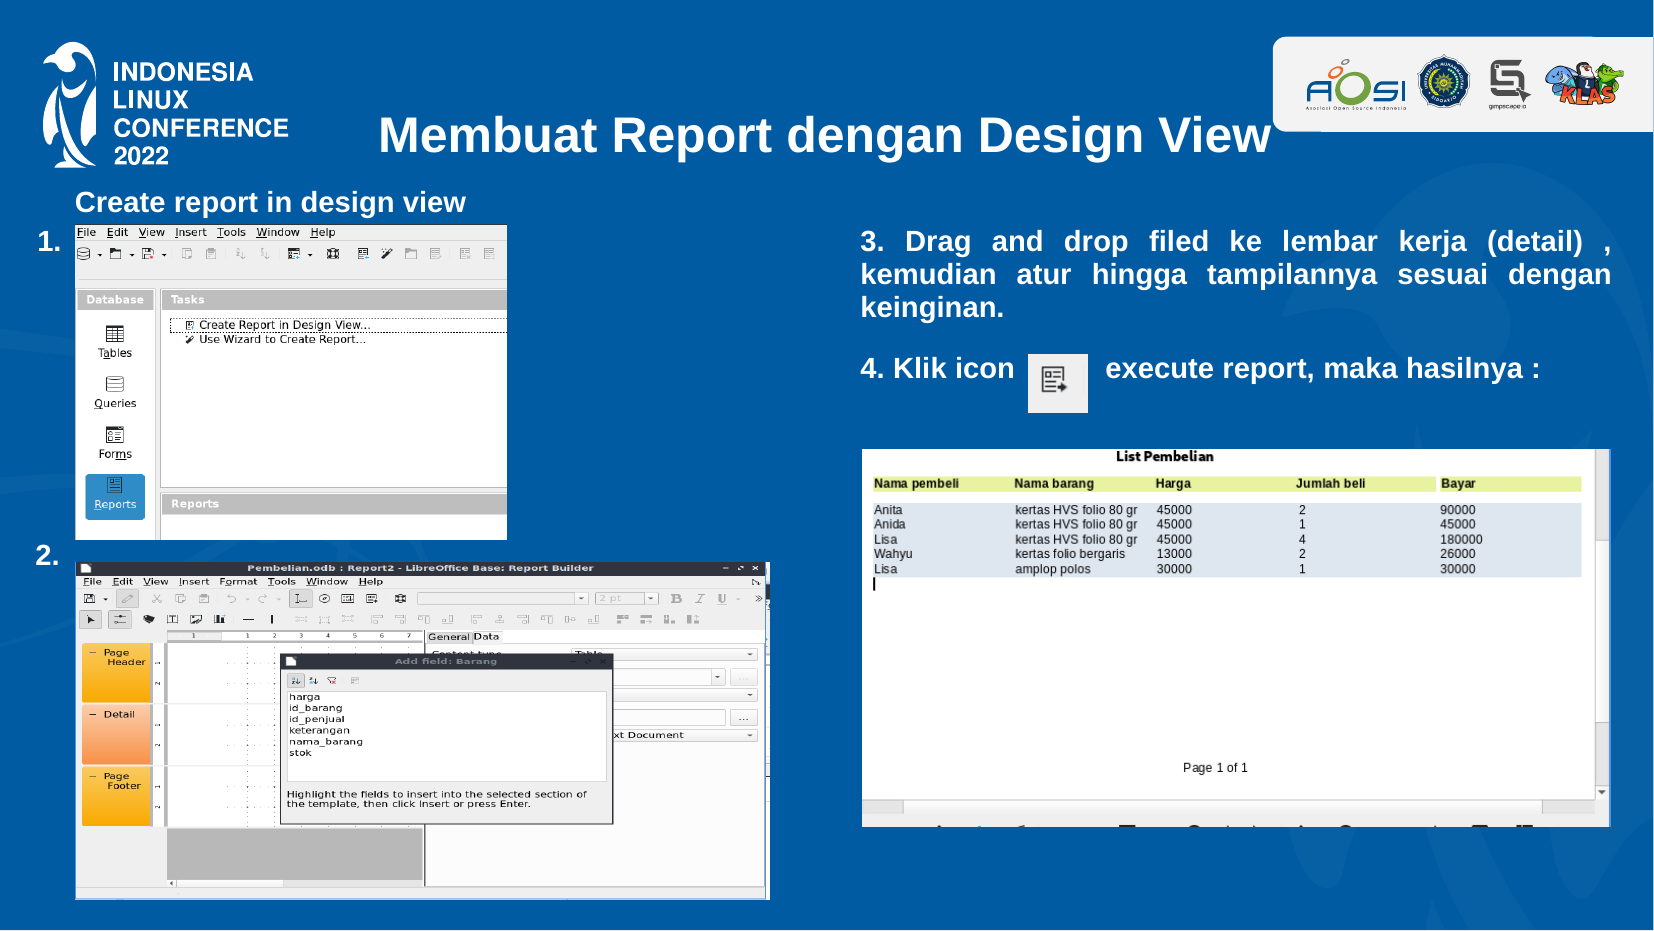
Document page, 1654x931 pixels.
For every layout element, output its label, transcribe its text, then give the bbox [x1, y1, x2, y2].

picture [1028, 354, 1088, 413]
picture [862, 449, 1611, 827]
text_box 3. Drag and drop filed ke lembar kerja (detail) , kemudian atur hingga tampilannya sesuai dengan keinginan. [825, 225, 1613, 324]
text_box 2. [0, 539, 638, 601]
picture [75, 562, 770, 901]
picture [1417, 54, 1471, 107]
text_box 4. Klik icon execute report, maka hasilnya : [825, 351, 1613, 446]
title Membuat Report dengan Design View [112, 107, 1538, 215]
picture [75, 286, 507, 540]
text_box Create report in design view [39, 186, 676, 248]
picture [1545, 62, 1624, 105]
text_box 1. [1, 225, 638, 286]
